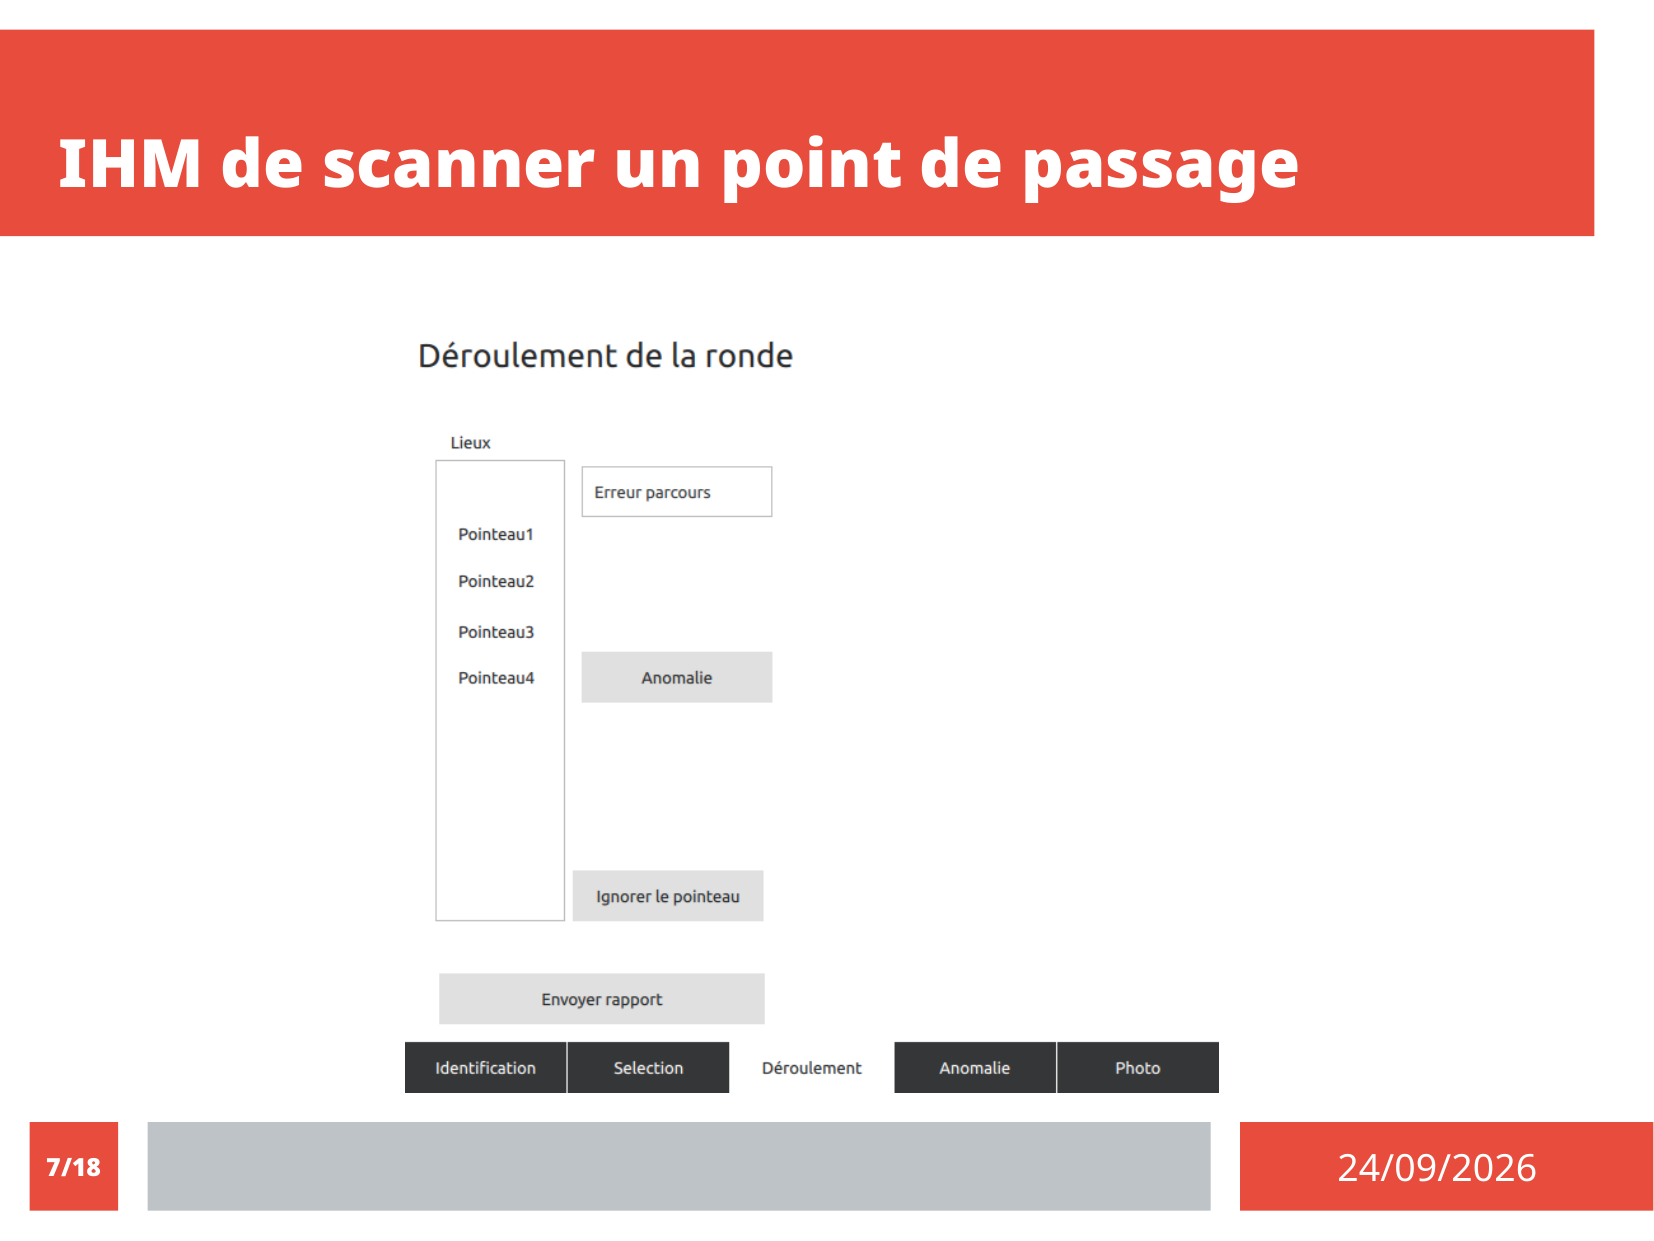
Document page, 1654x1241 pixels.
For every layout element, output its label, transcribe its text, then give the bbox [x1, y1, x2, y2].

picture [405, 324, 1219, 1093]
title IHM de scanner un point de passage [59, 59, 1595, 207]
